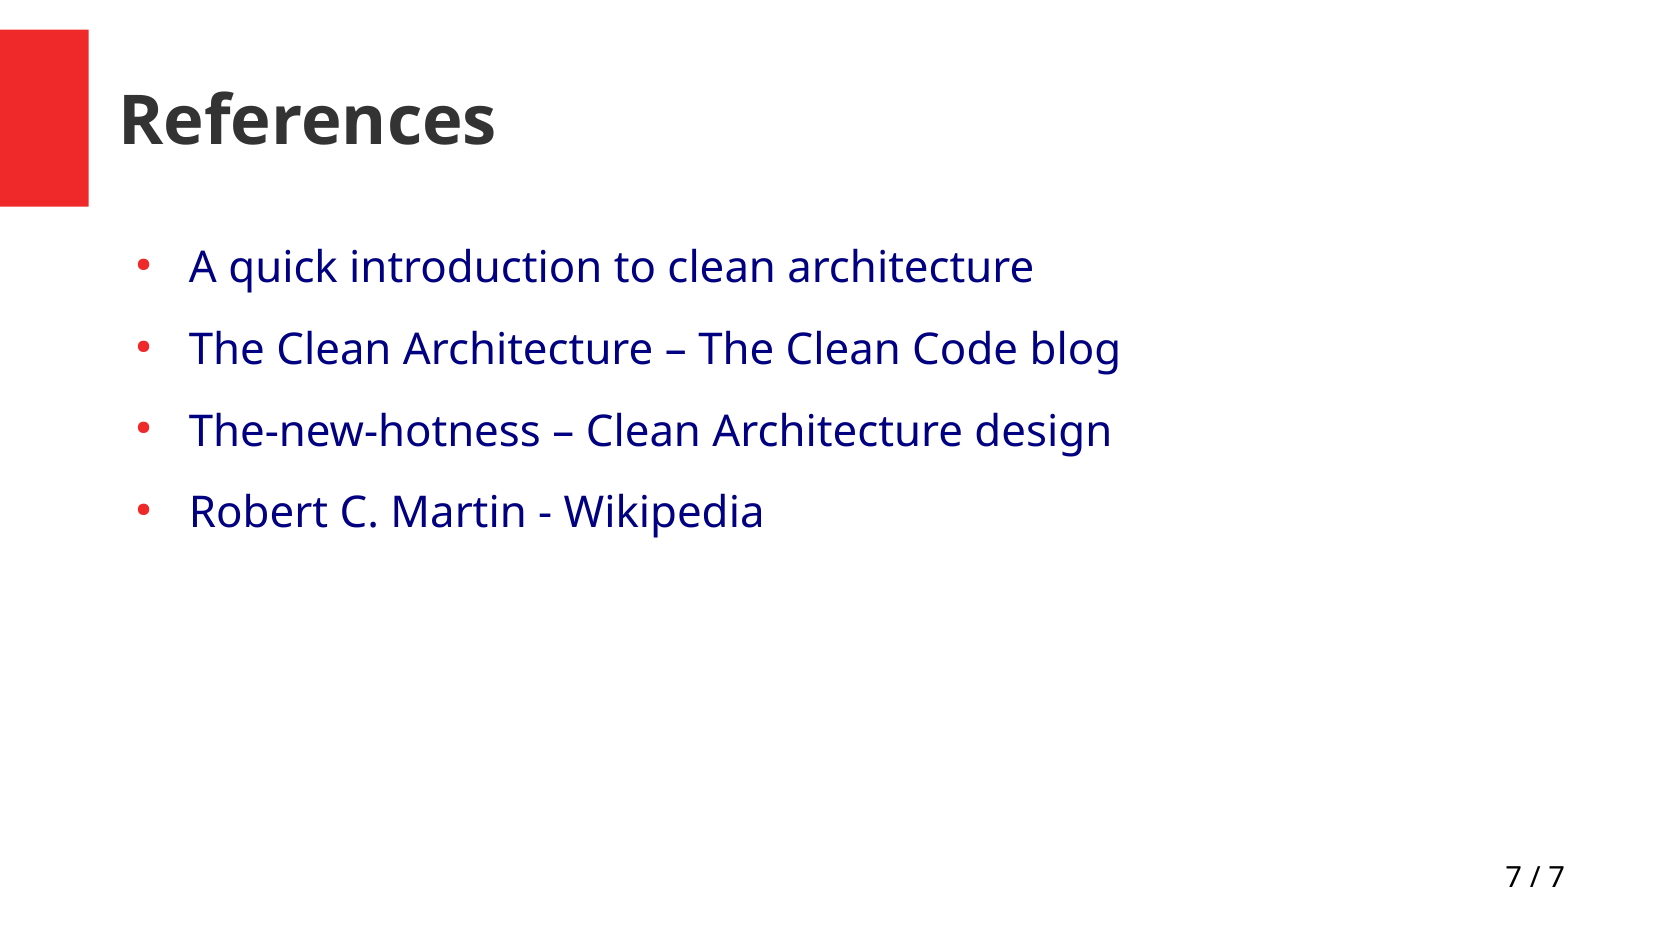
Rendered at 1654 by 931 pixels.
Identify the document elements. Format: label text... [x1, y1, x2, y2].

title References [118, 29, 1595, 207]
list A quick introduction to clean architecture The Clean Architecture – The Clean Code blog The-new-hotness – Clean Architecture design Robert C. Martin - Wikipedia [118, 236, 1595, 798]
